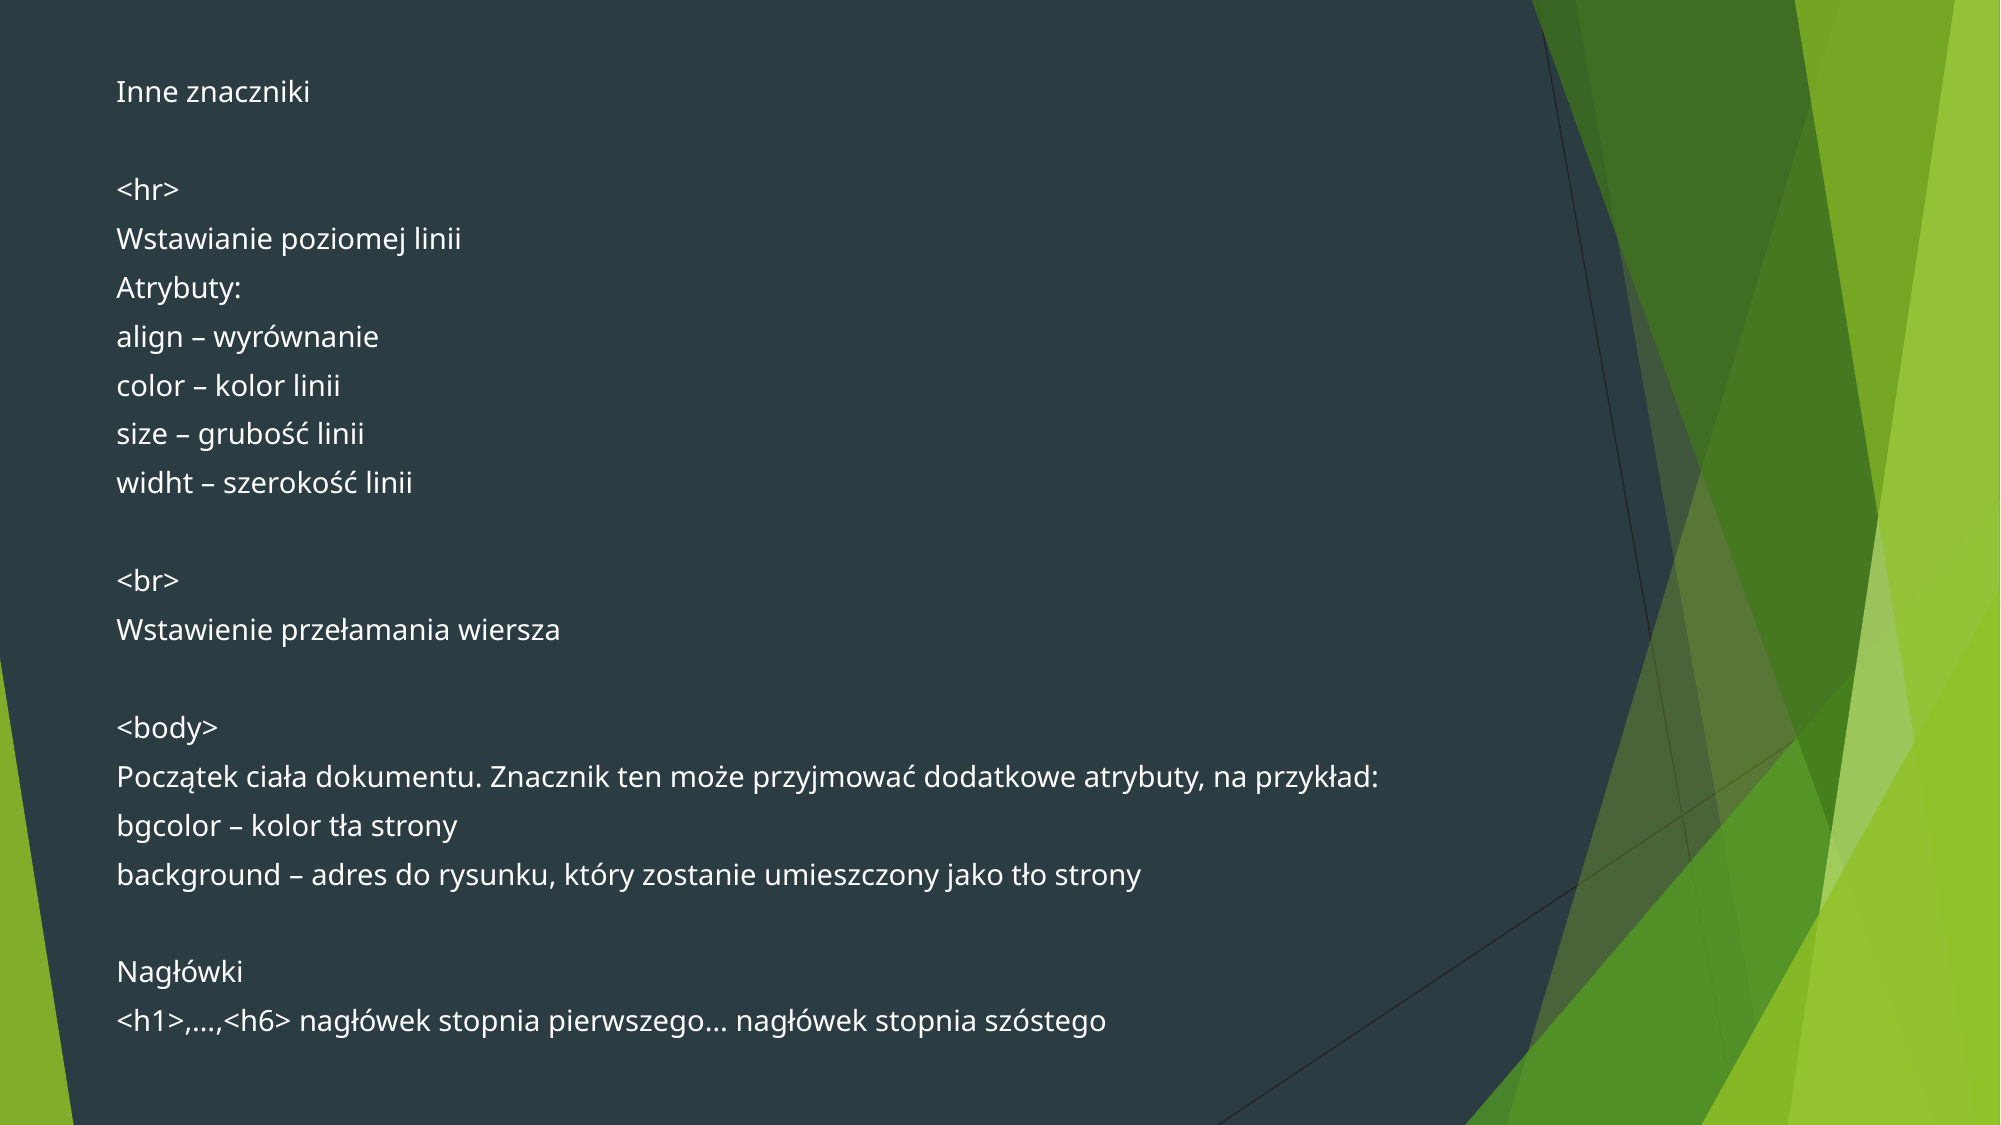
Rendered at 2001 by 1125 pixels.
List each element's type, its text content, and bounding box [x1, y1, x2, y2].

list Inne znaczniki <hr> Wstawianie poziomej linii Atrybuty: align – wyrównanie color – kolor linii size – grubość linii widht – szerokość linii <br> Wstawienie przełamania wiersza <body> Początek ciała dokumentu. Znacznik ten może przyjmować dodatkowe atrybuty, na przykład: bgcolor – kolor tła strony background – adres do rysunku, który zostanie umieszczony jako tło strony Nagłówki <h1>,…,<h6> nagłówek stopnia pierwszego… nagłówek stopnia szóstego [101, 72, 1625, 1081]
